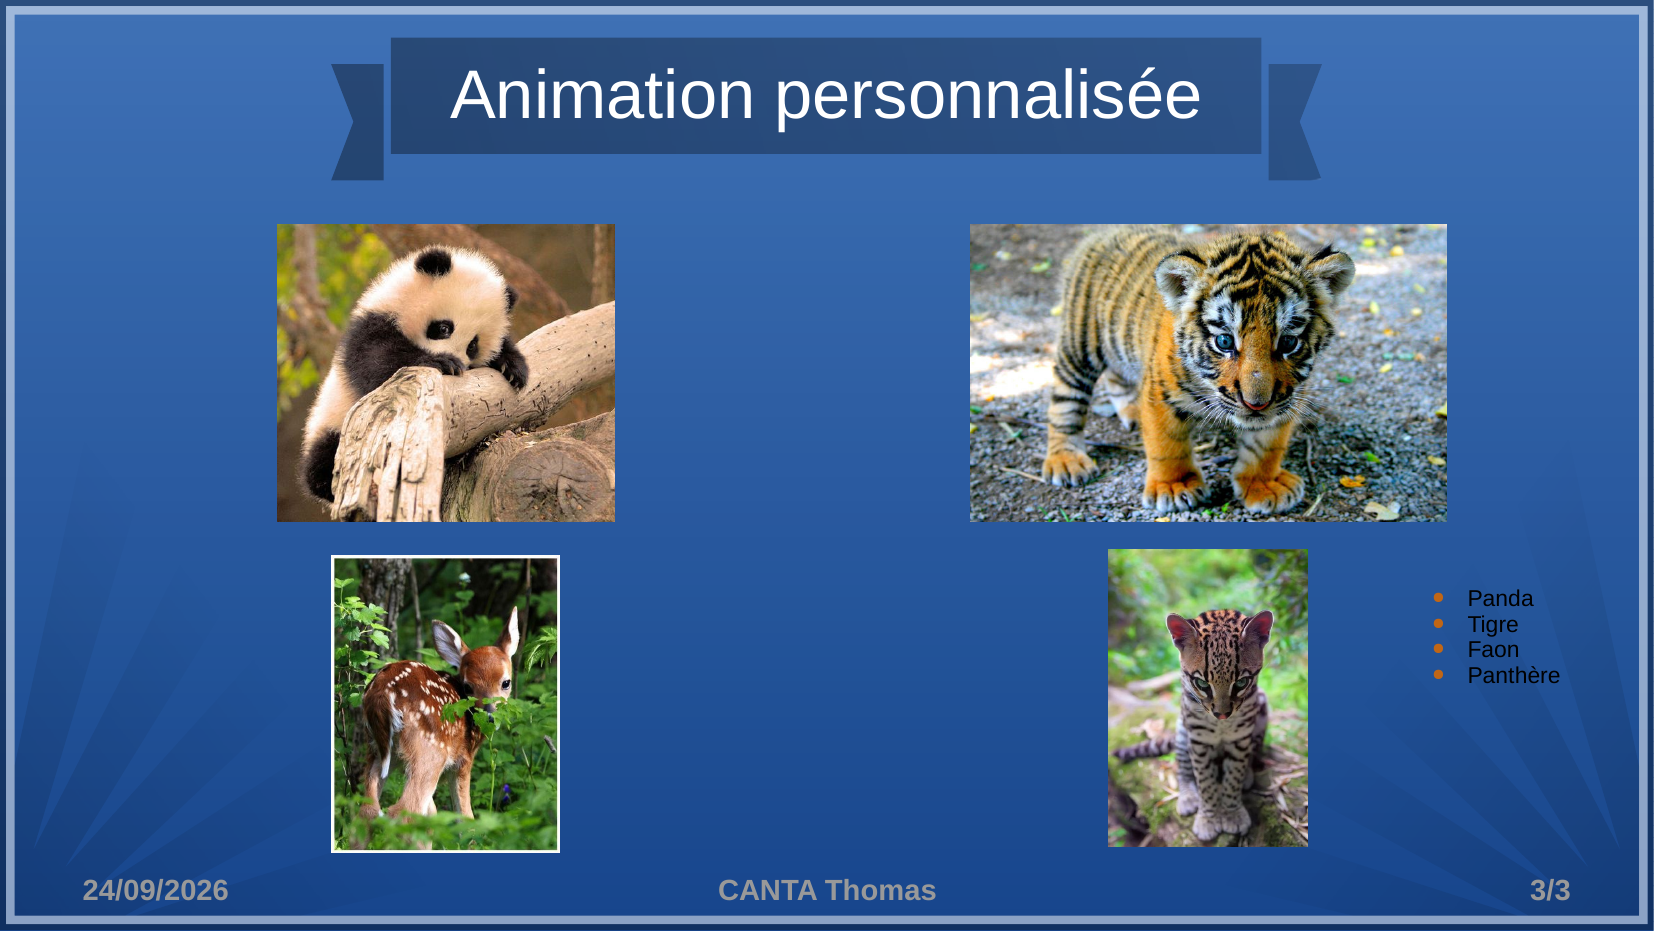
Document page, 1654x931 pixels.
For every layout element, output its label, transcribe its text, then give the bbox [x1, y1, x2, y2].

text_box Panda Tigre Faon Panthère [1417, 578, 1583, 696]
picture [1108, 549, 1308, 847]
picture [277, 224, 615, 522]
title Animation personnalisée [389, 35, 1264, 154]
picture [970, 224, 1447, 522]
picture [331, 555, 560, 853]
